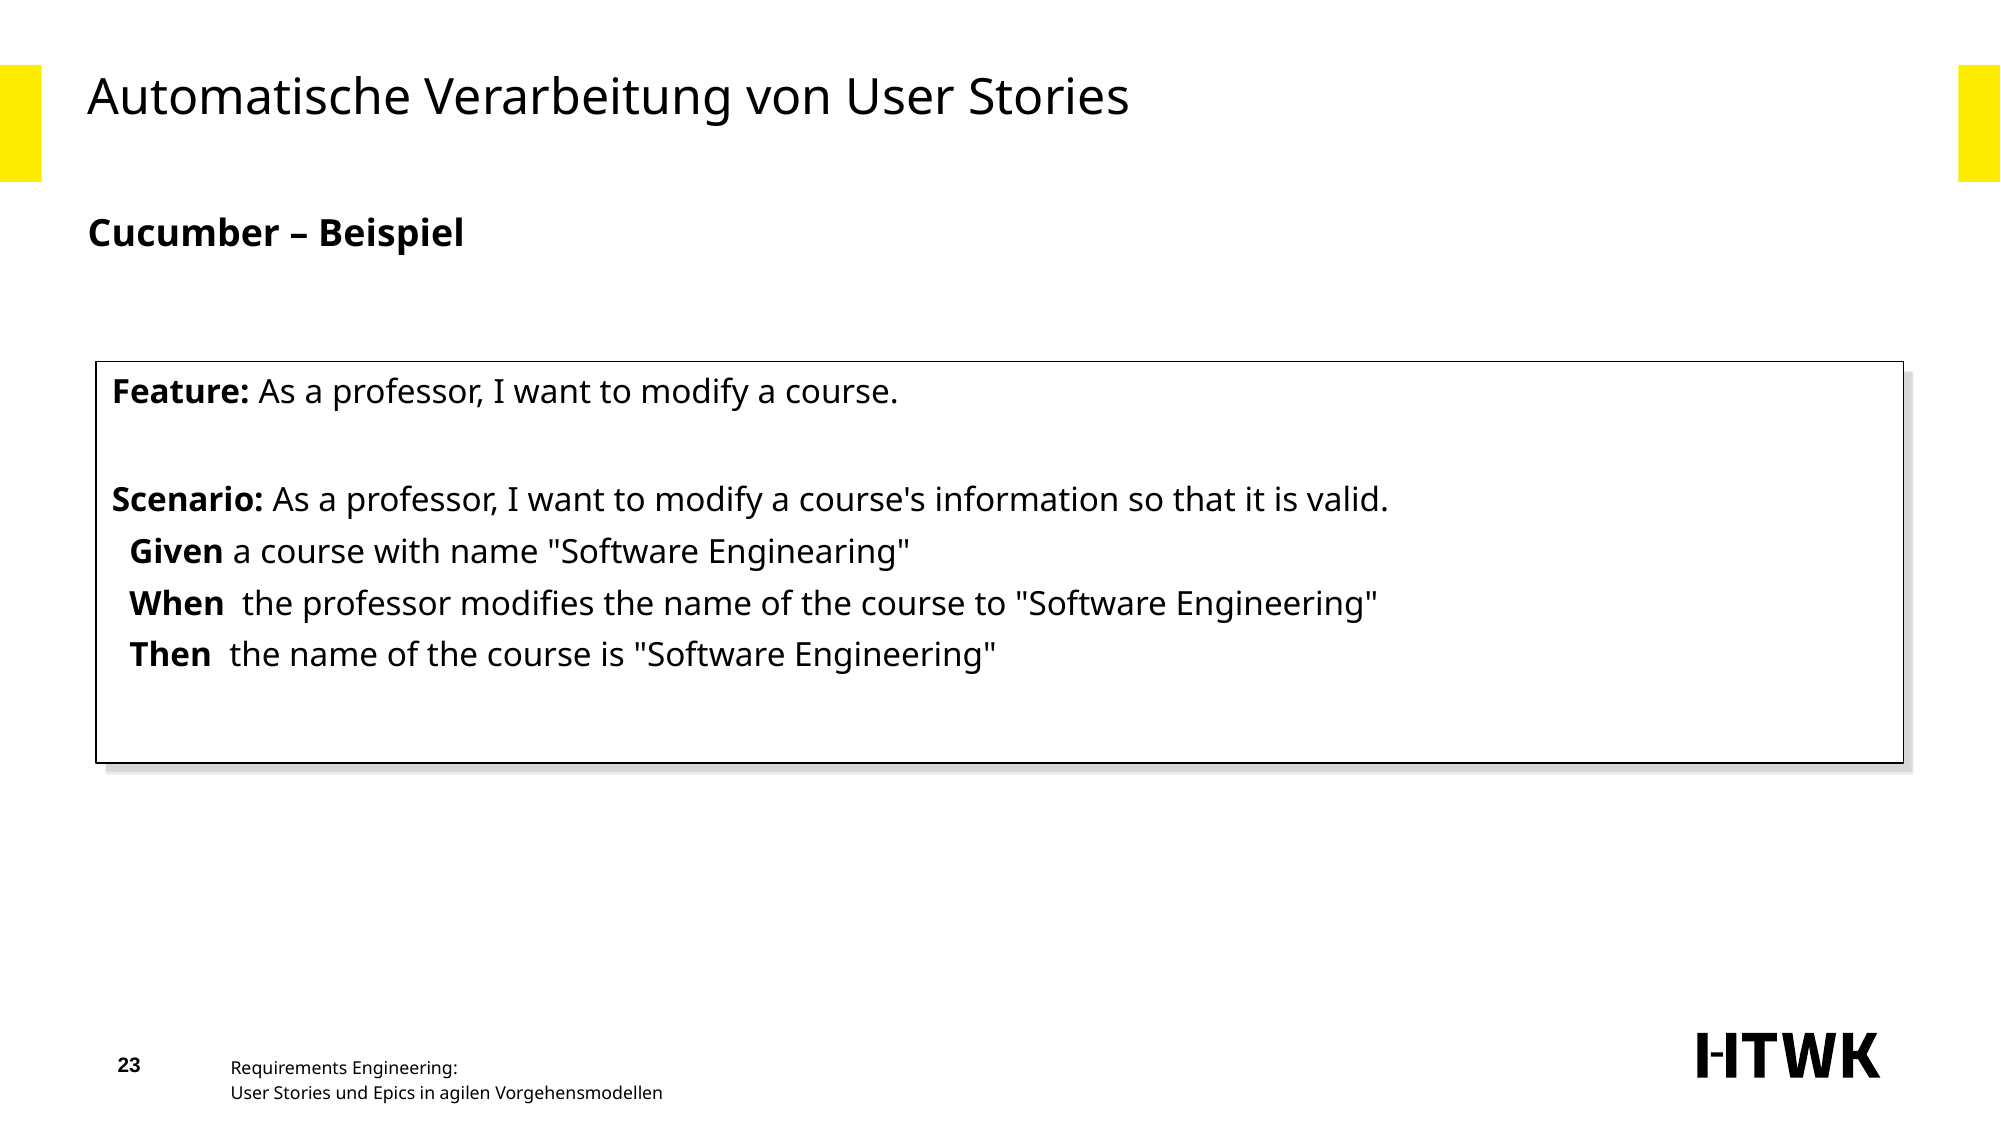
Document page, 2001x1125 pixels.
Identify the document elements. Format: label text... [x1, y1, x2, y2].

text_box Cucumber – Beispiel [87, 205, 1861, 271]
title Automatische Verarbeitung von User Stories [87, 59, 1412, 177]
text_box Feature: As a professor, I want to modify a course. Scenario: As a professor, I want to modify a course's information so that it is valid. Given a course with name "Software Enginearing" When the professor modifies the name of the course to "Software Engineering" Then the name of the course is "Software Engineering" [96, 361, 1904, 764]
